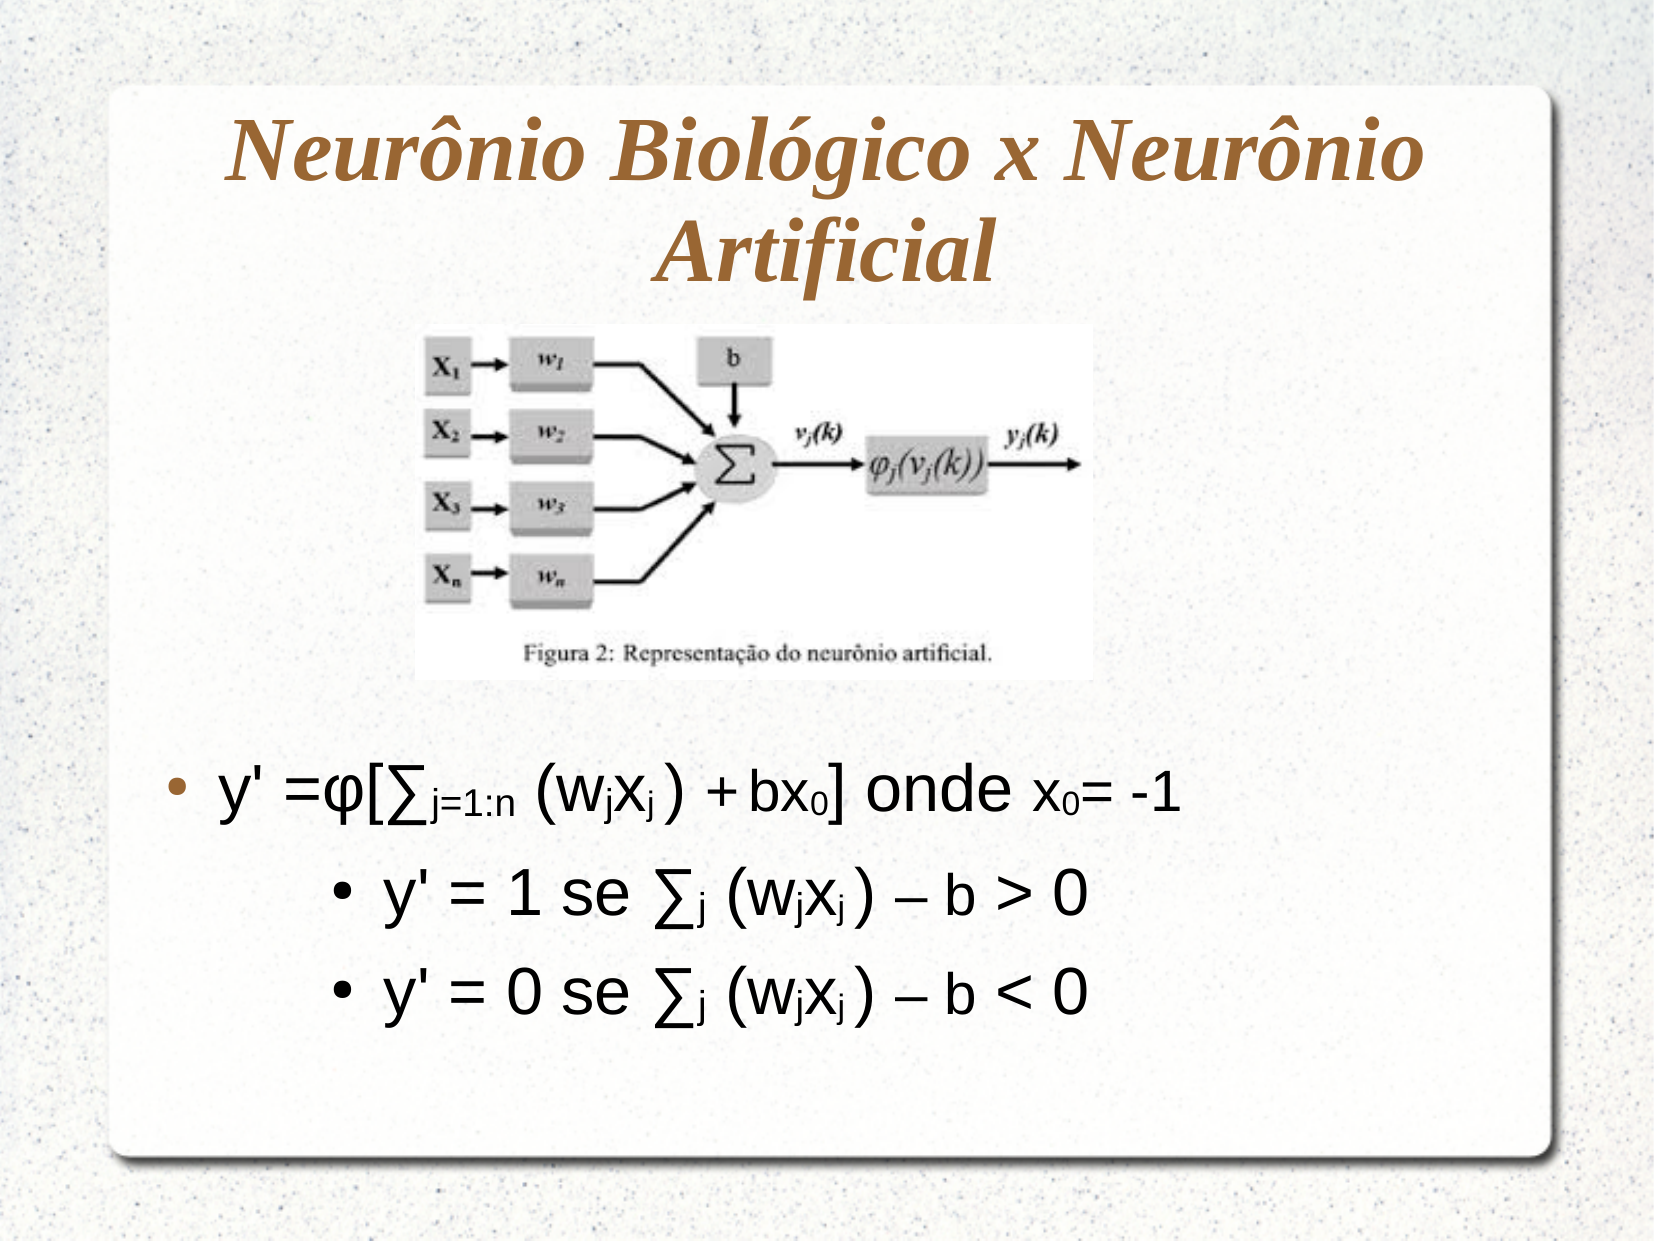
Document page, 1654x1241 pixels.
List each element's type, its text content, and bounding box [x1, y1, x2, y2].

picture [0, 0, 1654, 1241]
list y' =φ[∑j=1:n (wjxj ) + bx0] onde x0= -1 y' = 1 se ∑j (wjxj ) – b > 0 y' = 0 se ∑j (wjxj ) – b < 0 [147, 336, 1506, 1241]
title Neurônio Biológico x Neurônio Artificial [118, 96, 1536, 304]
